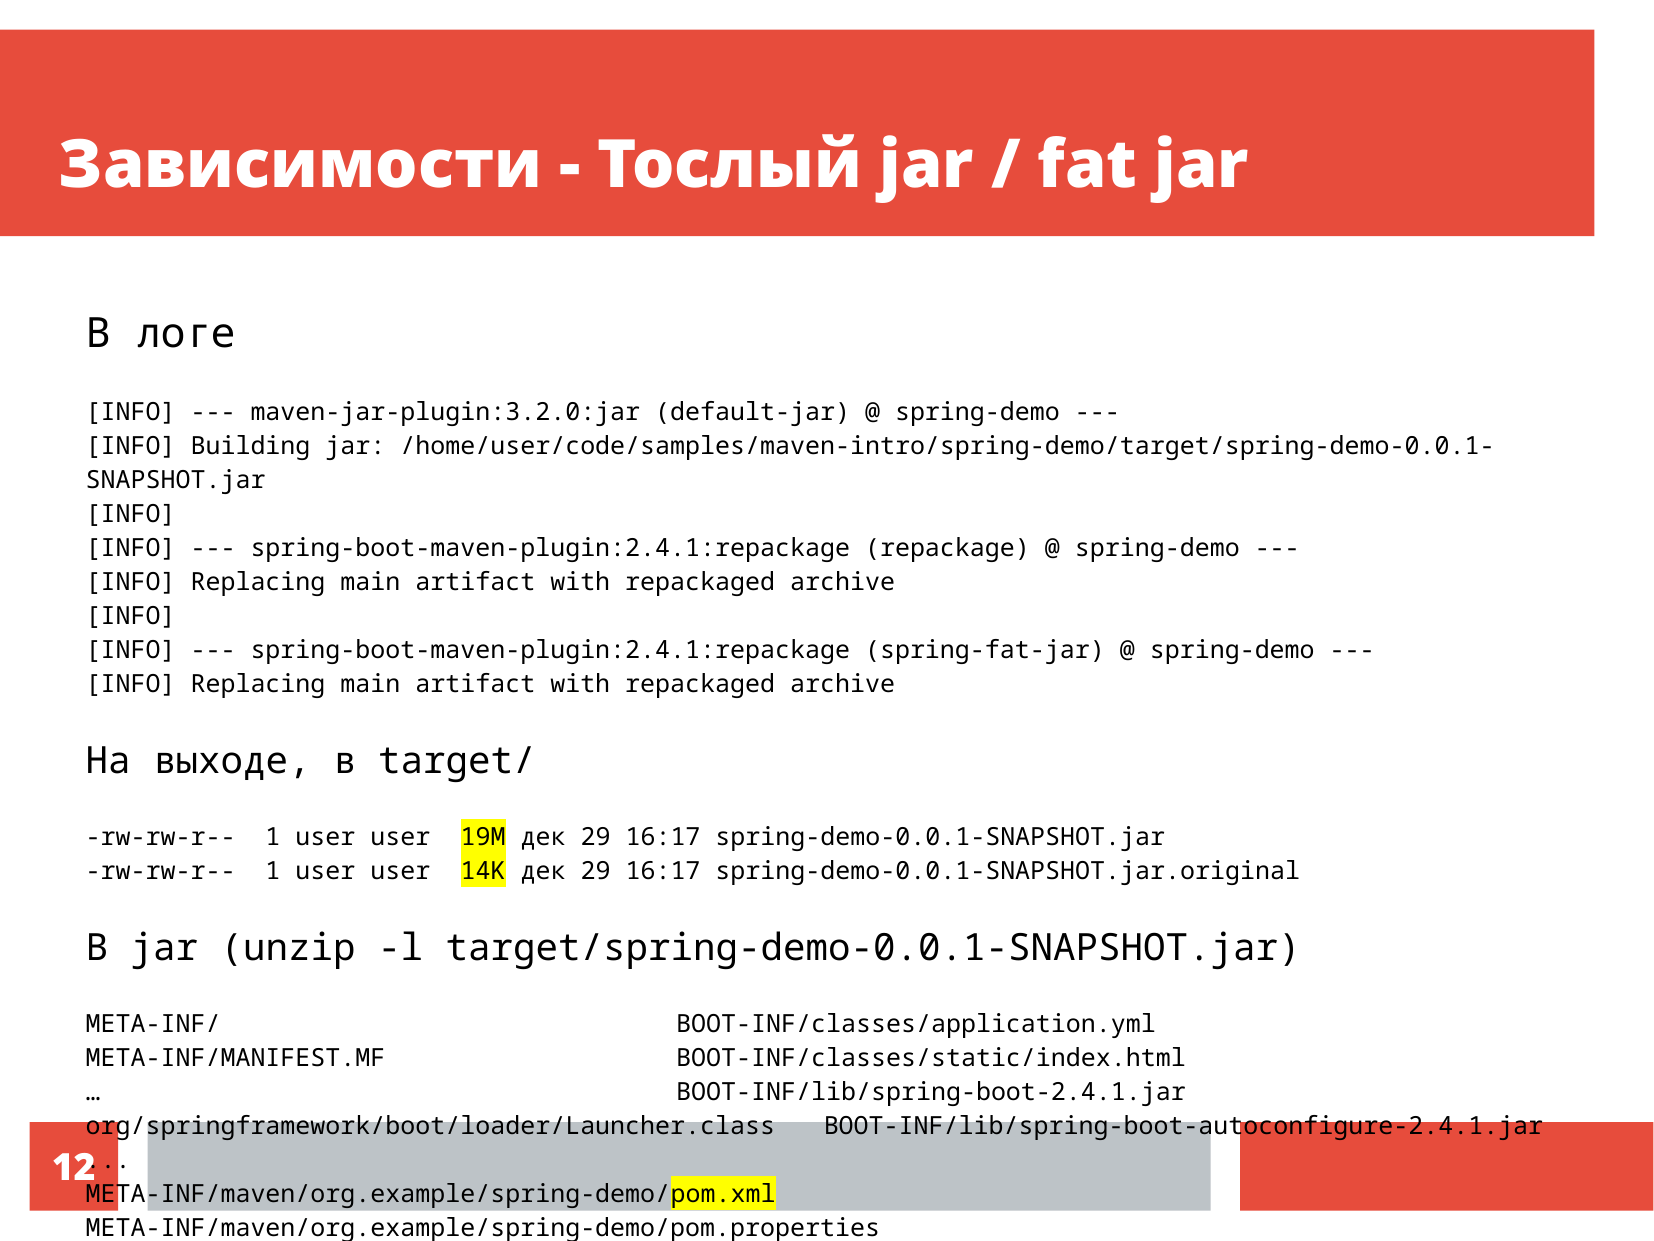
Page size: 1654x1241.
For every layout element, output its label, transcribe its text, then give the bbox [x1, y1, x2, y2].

text_box В логе [INFO] --- maven-jar-plugin:3.2.0:jar (default-jar) @ spring-demo --- [INFO] Building jar: /home/user/code/samples/maven-intro/spring-demo/target/spring-demo-0.0.1-SNAPSHOT.jar [INFO] [INFO] --- spring-boot-maven-plugin:2.4.1:repackage (repackage) @ spring-demo --- [INFO] Replacing main artifact with repackaged archive [INFO] [INFO] --- spring-boot-maven-plugin:2.4.1:repackage (spring-fat-jar) @ spring-demo --- [INFO] Replacing main artifact with repackaged archive На выходе, в target/ -rw-rw-r-- 1 user user 19M дек 29 16:17 spring-demo-0.0.1-SNAPSHOT.jar -rw-rw-r-- 1 user user 14K дек 29 16:17 spring-demo-0.0.1-SNAPSHOT.jar.original В jar (unzip -l target/spring-demo-0.0.1-SNAPSHOT.jar) META-INF/ BOOT-INF/classes/application.yml META-INF/MANIFEST.MF BOOT-INF/classes/static/index.html … BOOT-INF/lib/spring-boot-2.4.1.jar org/springframework/boot/loader/Launcher.class BOOT-INF/lib/spring-boot-autoconfigure-2.4.1.jar ... META-INF/maven/org.example/spring-demo/pom.xml META-INF/maven/org.example/spring-demo/pom.properties ... [70, 295, 1571, 1128]
title Зависимости - Тослый jar / fat jar [59, 59, 1595, 207]
